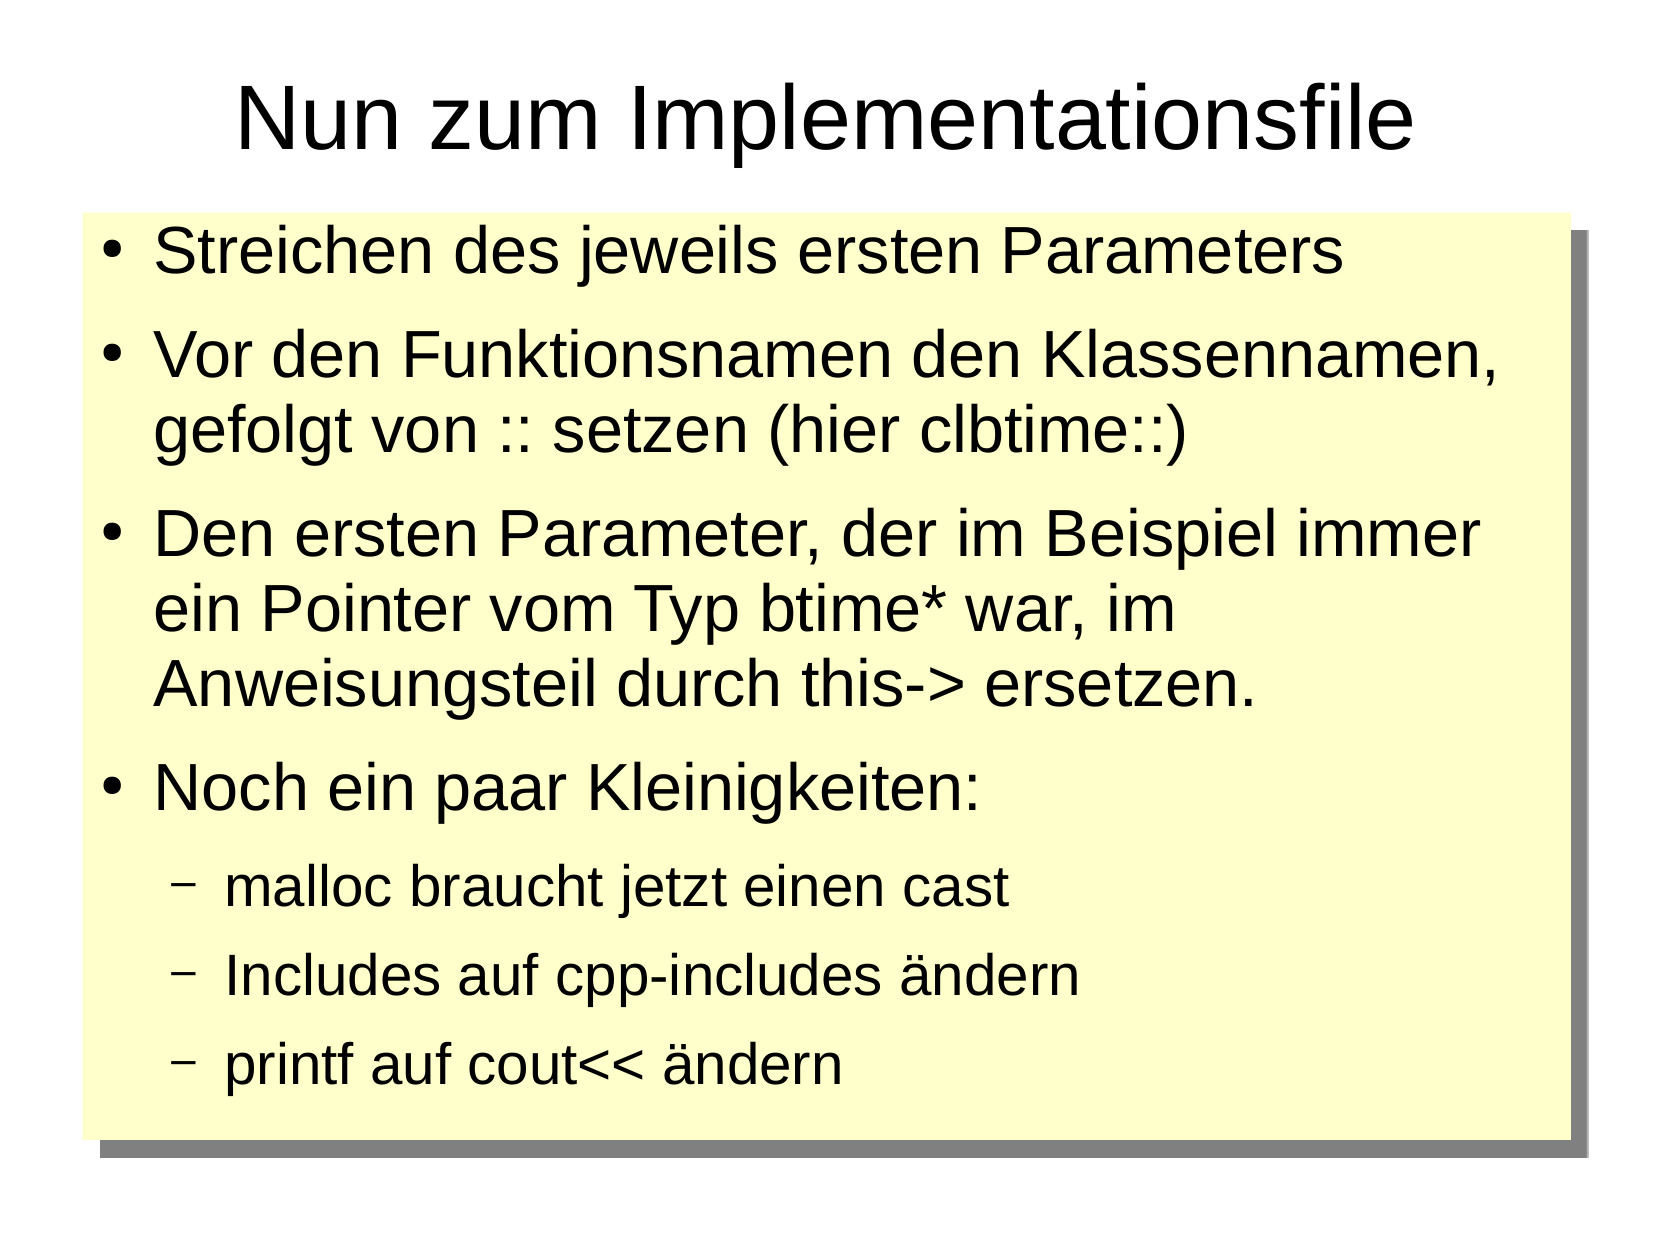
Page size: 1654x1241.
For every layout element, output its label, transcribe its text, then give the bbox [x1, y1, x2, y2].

list Streichen des jeweils ersten Parameters Vor den Funktionsnamen den Klassennamen, gefolgt von :: setzen (hier clbtime::) Den ersten Parameter, der im Beispiel immer ein Pointer vom Typ btime* war, im Anweisungsteil durch this-> ersetzen. Noch ein paar Kleinigkeiten: malloc braucht jetzt einen cast Includes auf cpp-includes ändern printf auf cout<< ändern [82, 212, 1571, 1140]
title Nun zum Implementationsfile [82, 13, 1571, 212]
